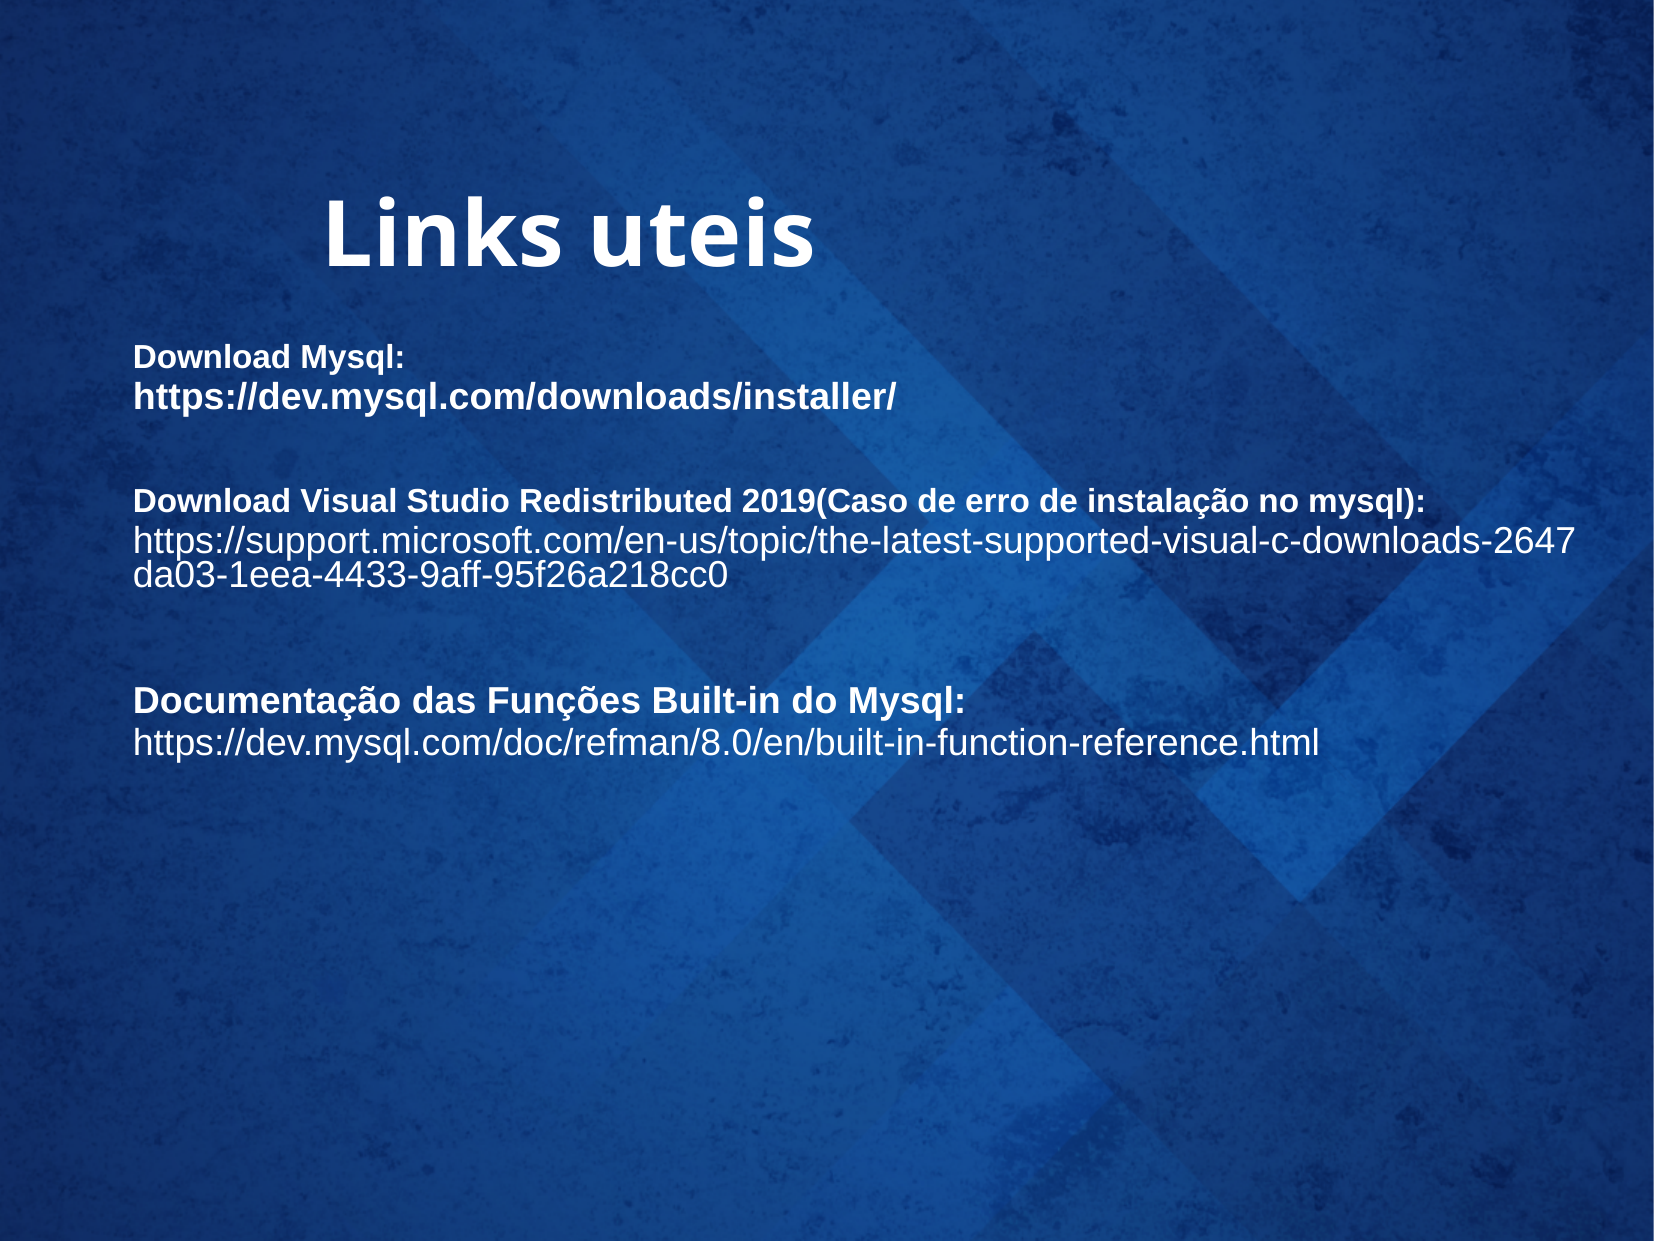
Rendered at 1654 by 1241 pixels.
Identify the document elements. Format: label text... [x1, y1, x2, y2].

picture [0, 0, 1654, 1241]
text_box Links uteis [307, 160, 1371, 306]
text_box Download Mysql: https://dev.mysql.com/downloads/installer/ Download Visual Studio Redistributed 2019(Caso de erro de instalação no mysql): https://support.microsoft.com/en-us/topic/the-latest-supported-visual-c-downloads-2647da03-1eea-4433-9aff-95f26a218cc0 Documentação das Funções Built-in do Mysql: https://dev.mysql.com/doc/refman/8.0/en/built-in-function-reference.html [118, 330, 1607, 863]
